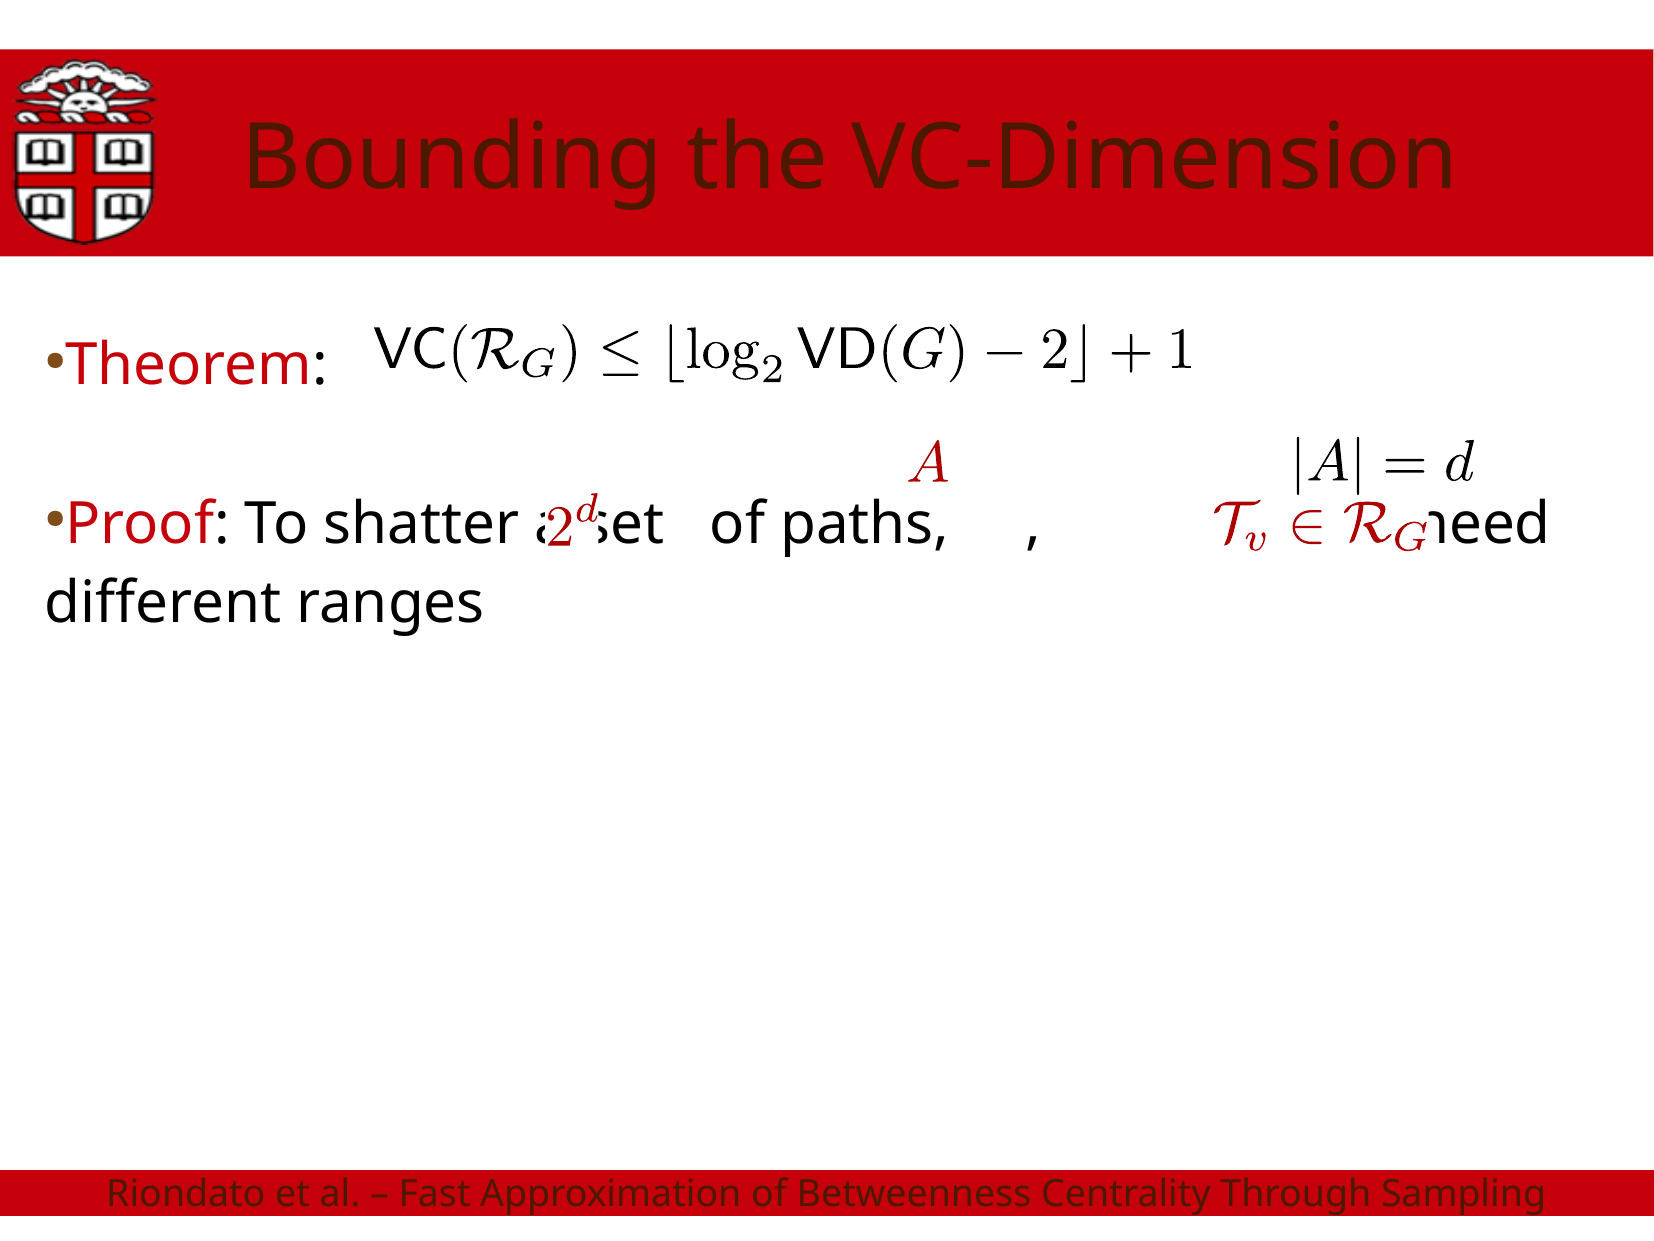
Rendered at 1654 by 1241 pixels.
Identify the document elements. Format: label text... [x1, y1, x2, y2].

picture [11, 59, 158, 245]
text_box [905, 439, 950, 482]
text_box Theorem: Proof: To shatter a set of paths, , we need different ranges [30, 315, 1621, 1087]
title Bounding the VC-Dimension [0, 49, 1654, 257]
text_box [373, 324, 1196, 383]
text_box [545, 493, 599, 546]
text_box [1289, 436, 1475, 496]
text_box Riondato et al. – Fast Approximation of Betweenness Centrality Through Sampling [0, 1170, 1654, 1216]
text_box [1211, 499, 1429, 552]
